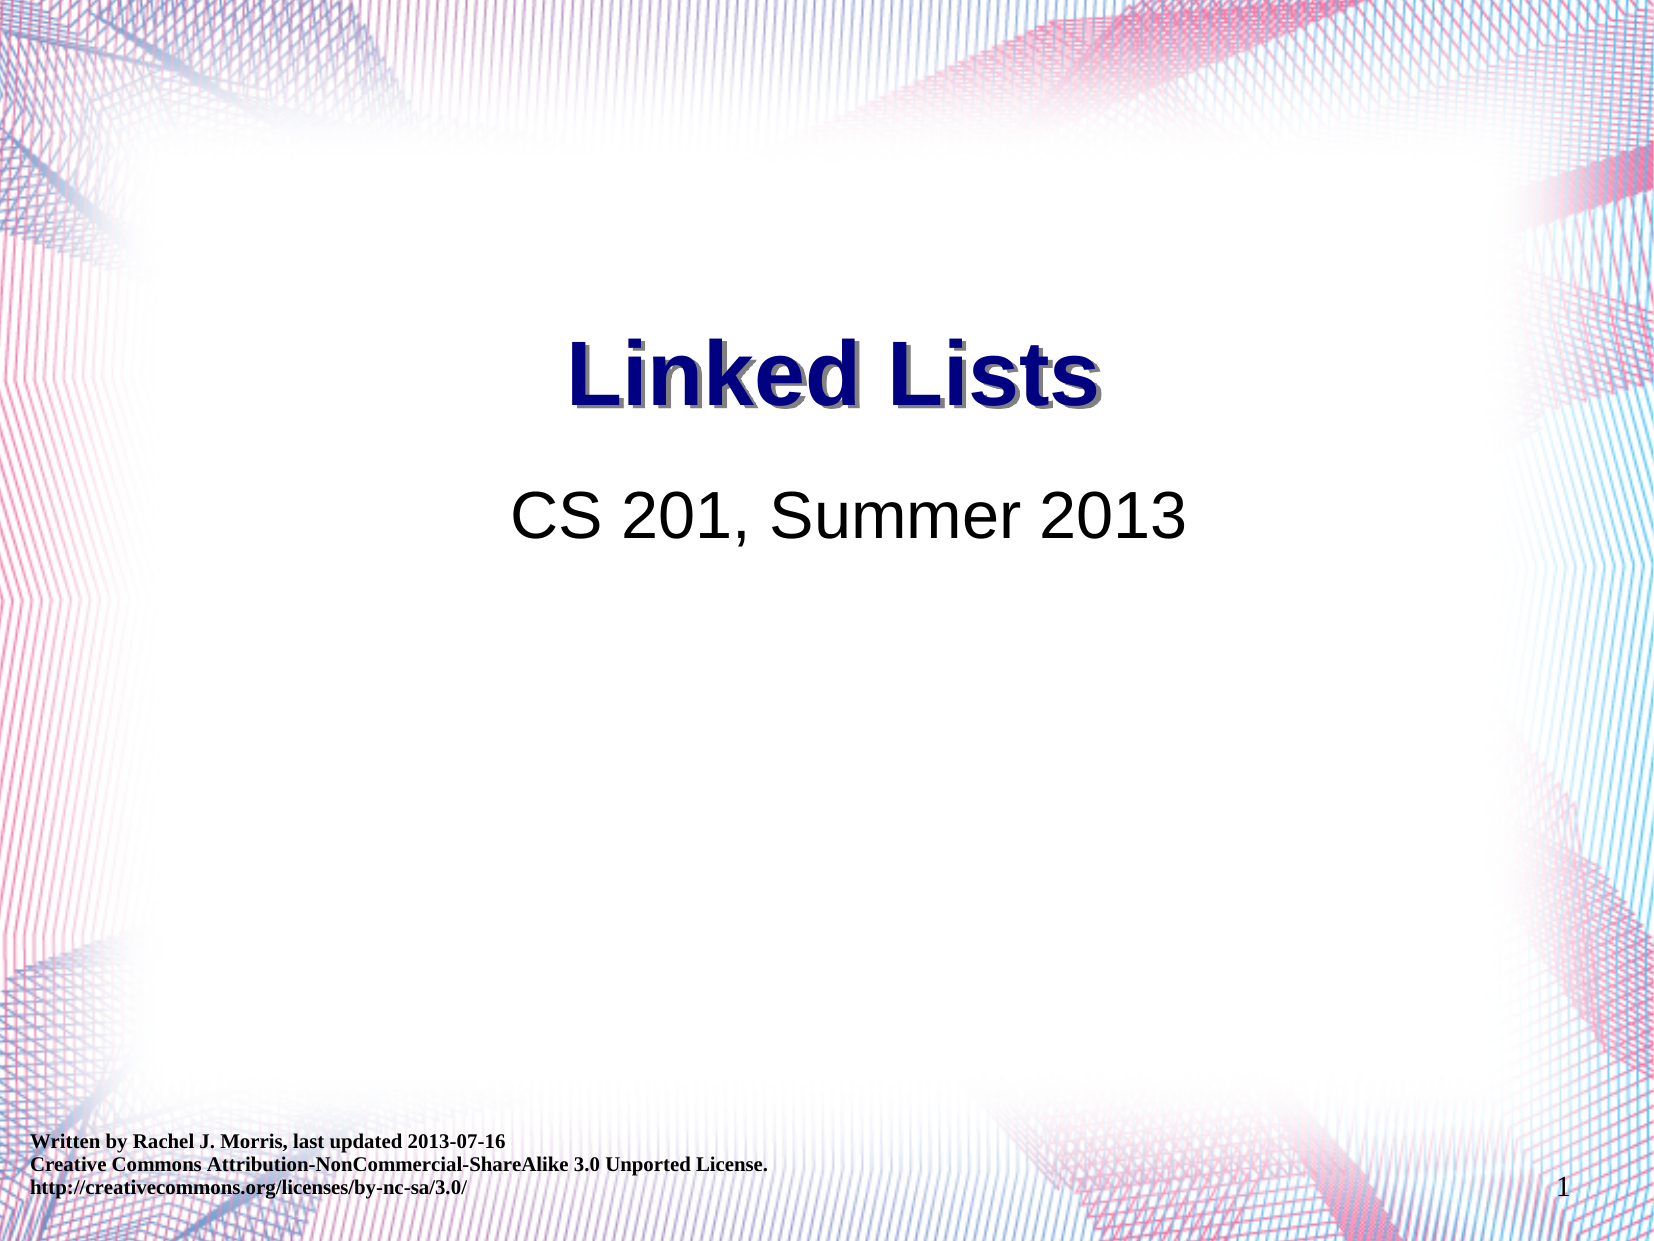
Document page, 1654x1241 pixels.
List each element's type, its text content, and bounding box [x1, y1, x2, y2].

text_box CS 201, Summer 2013 [123, 460, 1576, 571]
title Linked Lists [90, 270, 1579, 478]
picture [0, 0, 1654, 1241]
